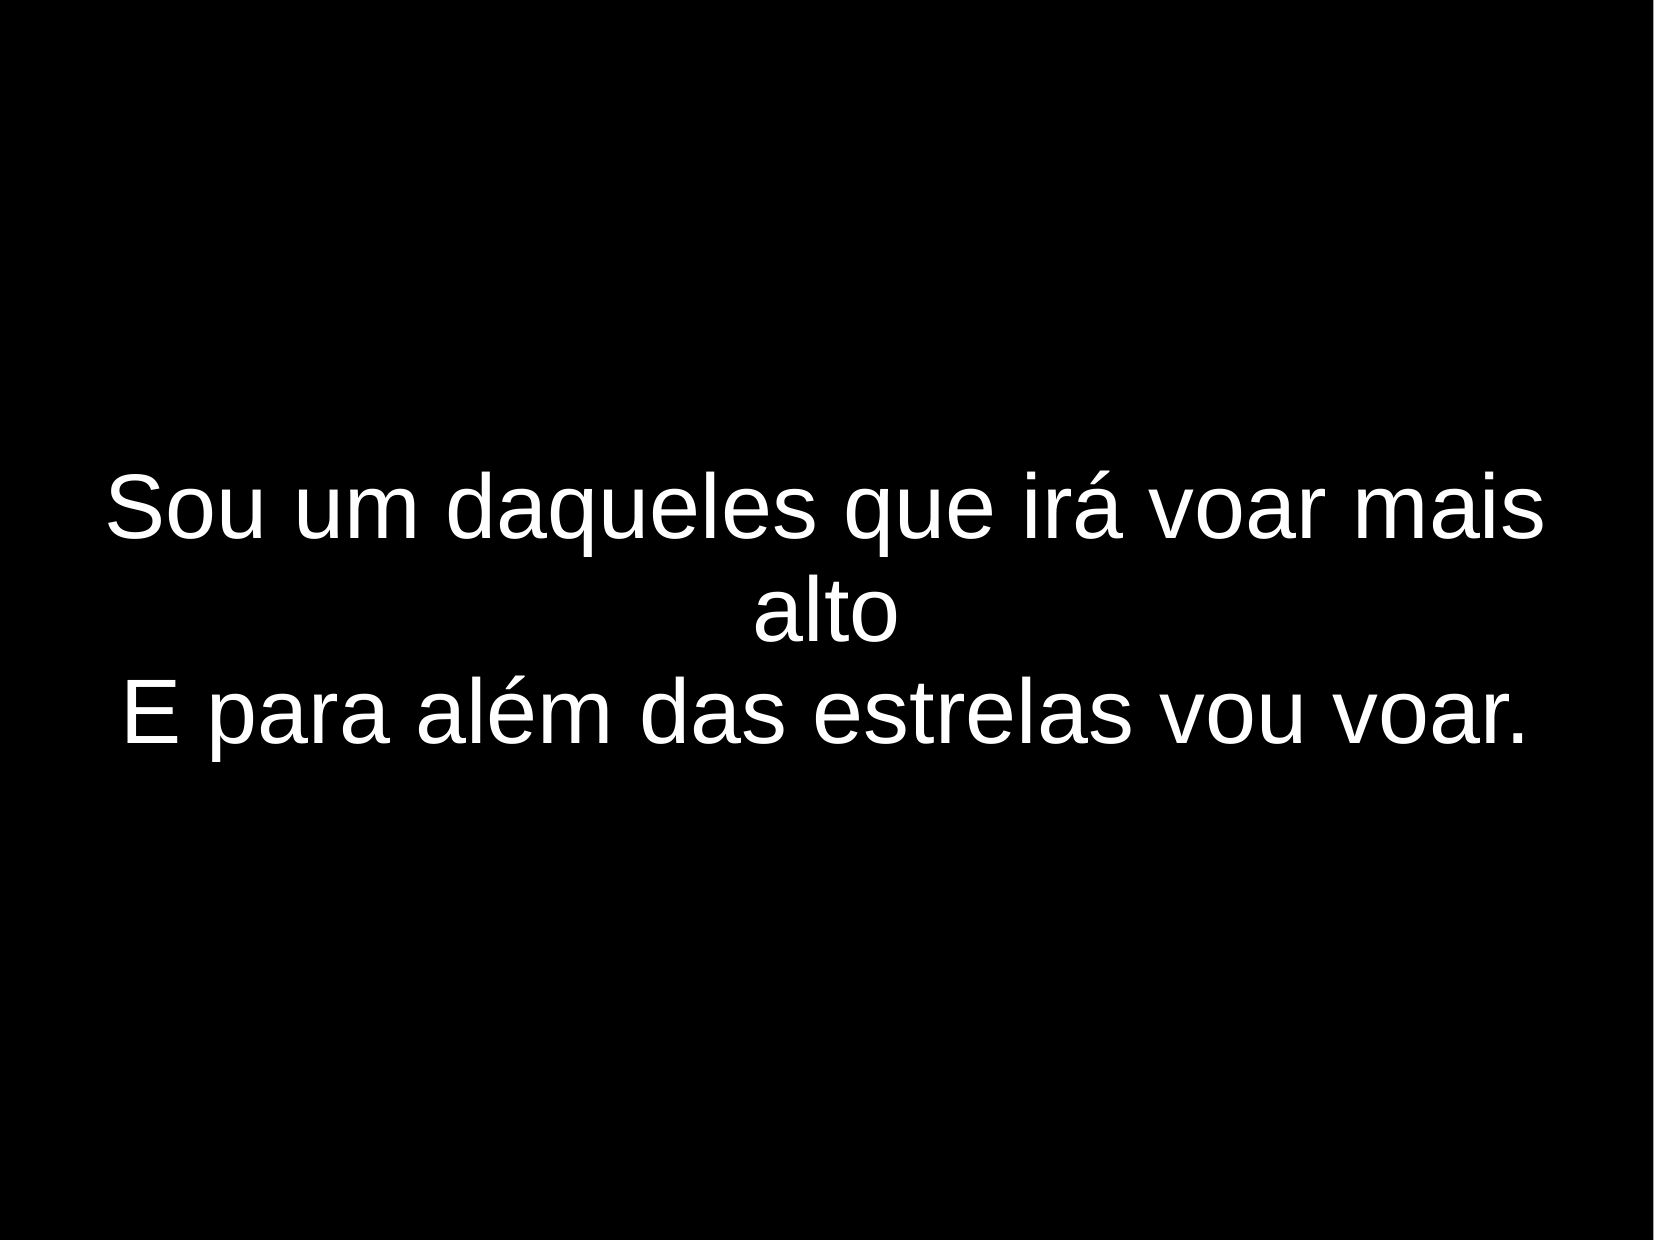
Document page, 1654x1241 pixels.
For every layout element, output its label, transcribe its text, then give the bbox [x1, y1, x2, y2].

subtitle Sou um daqueles que irá voar mais alto E para além das estrelas vou voar. [82, 49, 1571, 1170]
